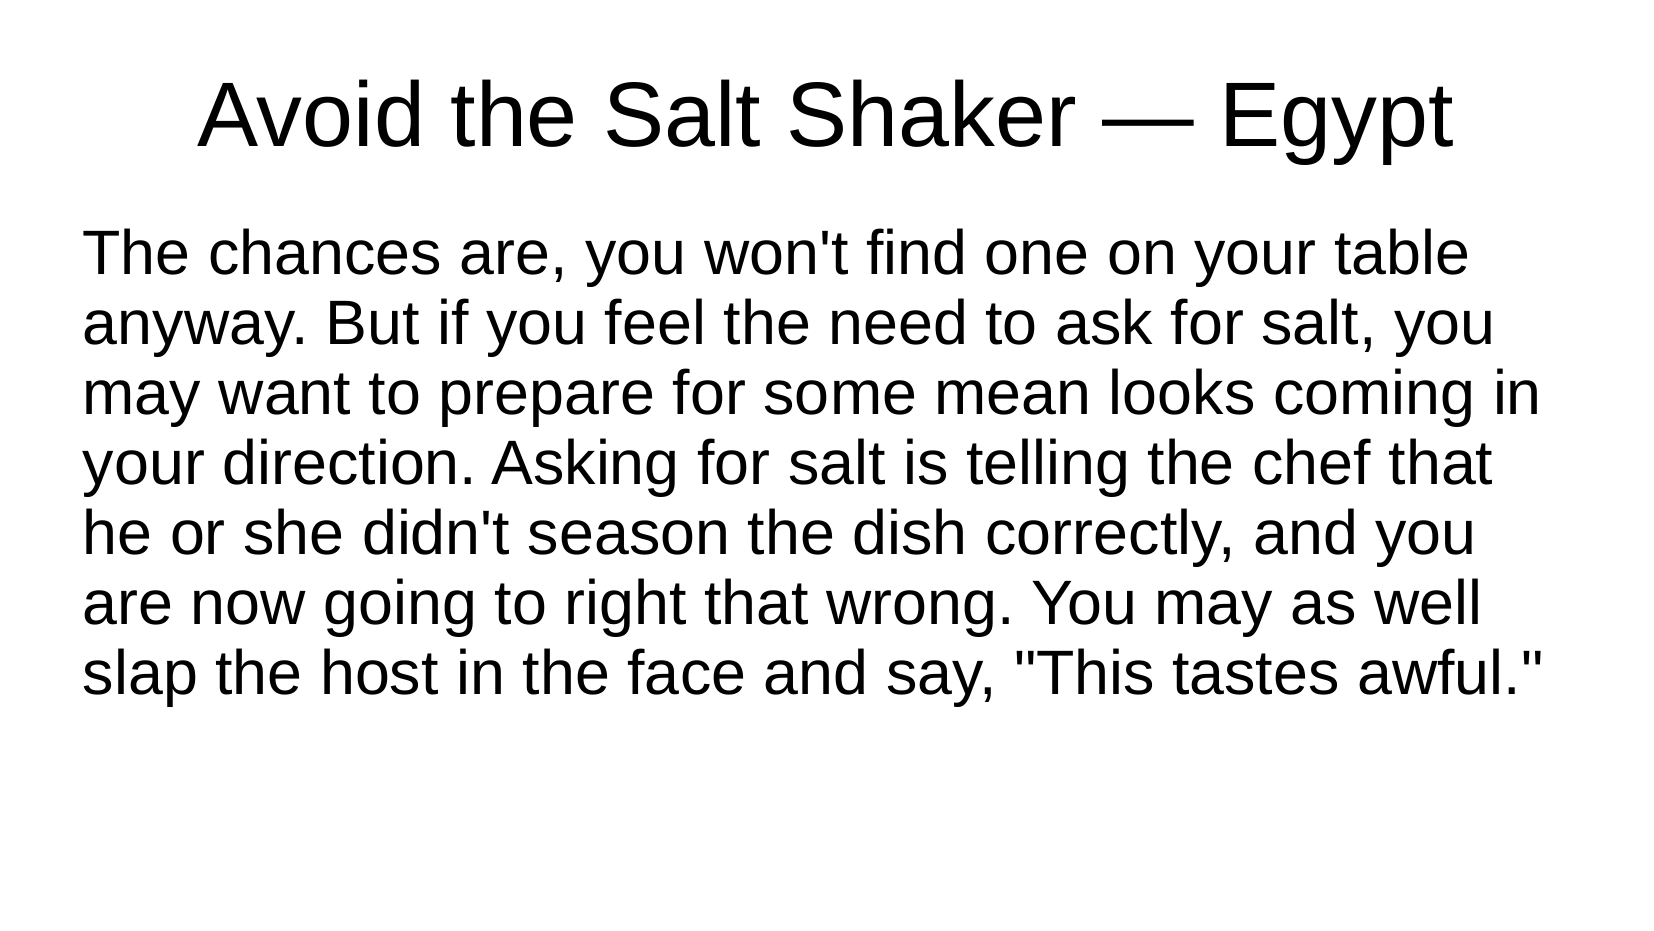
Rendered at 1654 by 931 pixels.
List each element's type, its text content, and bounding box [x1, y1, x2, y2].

list The chances are, you won't find one on your table anyway. But if you feel the need to ask for salt, you may want to prepare for some mean looks coming in your direction. Asking for salt is telling the chef that he or she didn't season the dish correctly, and you are now going to right that wrong. You may as well slap the host in the face and say, "This tastes awful." [82, 217, 1571, 758]
title Avoid the Salt Shaker — Egypt [82, 37, 1571, 193]
